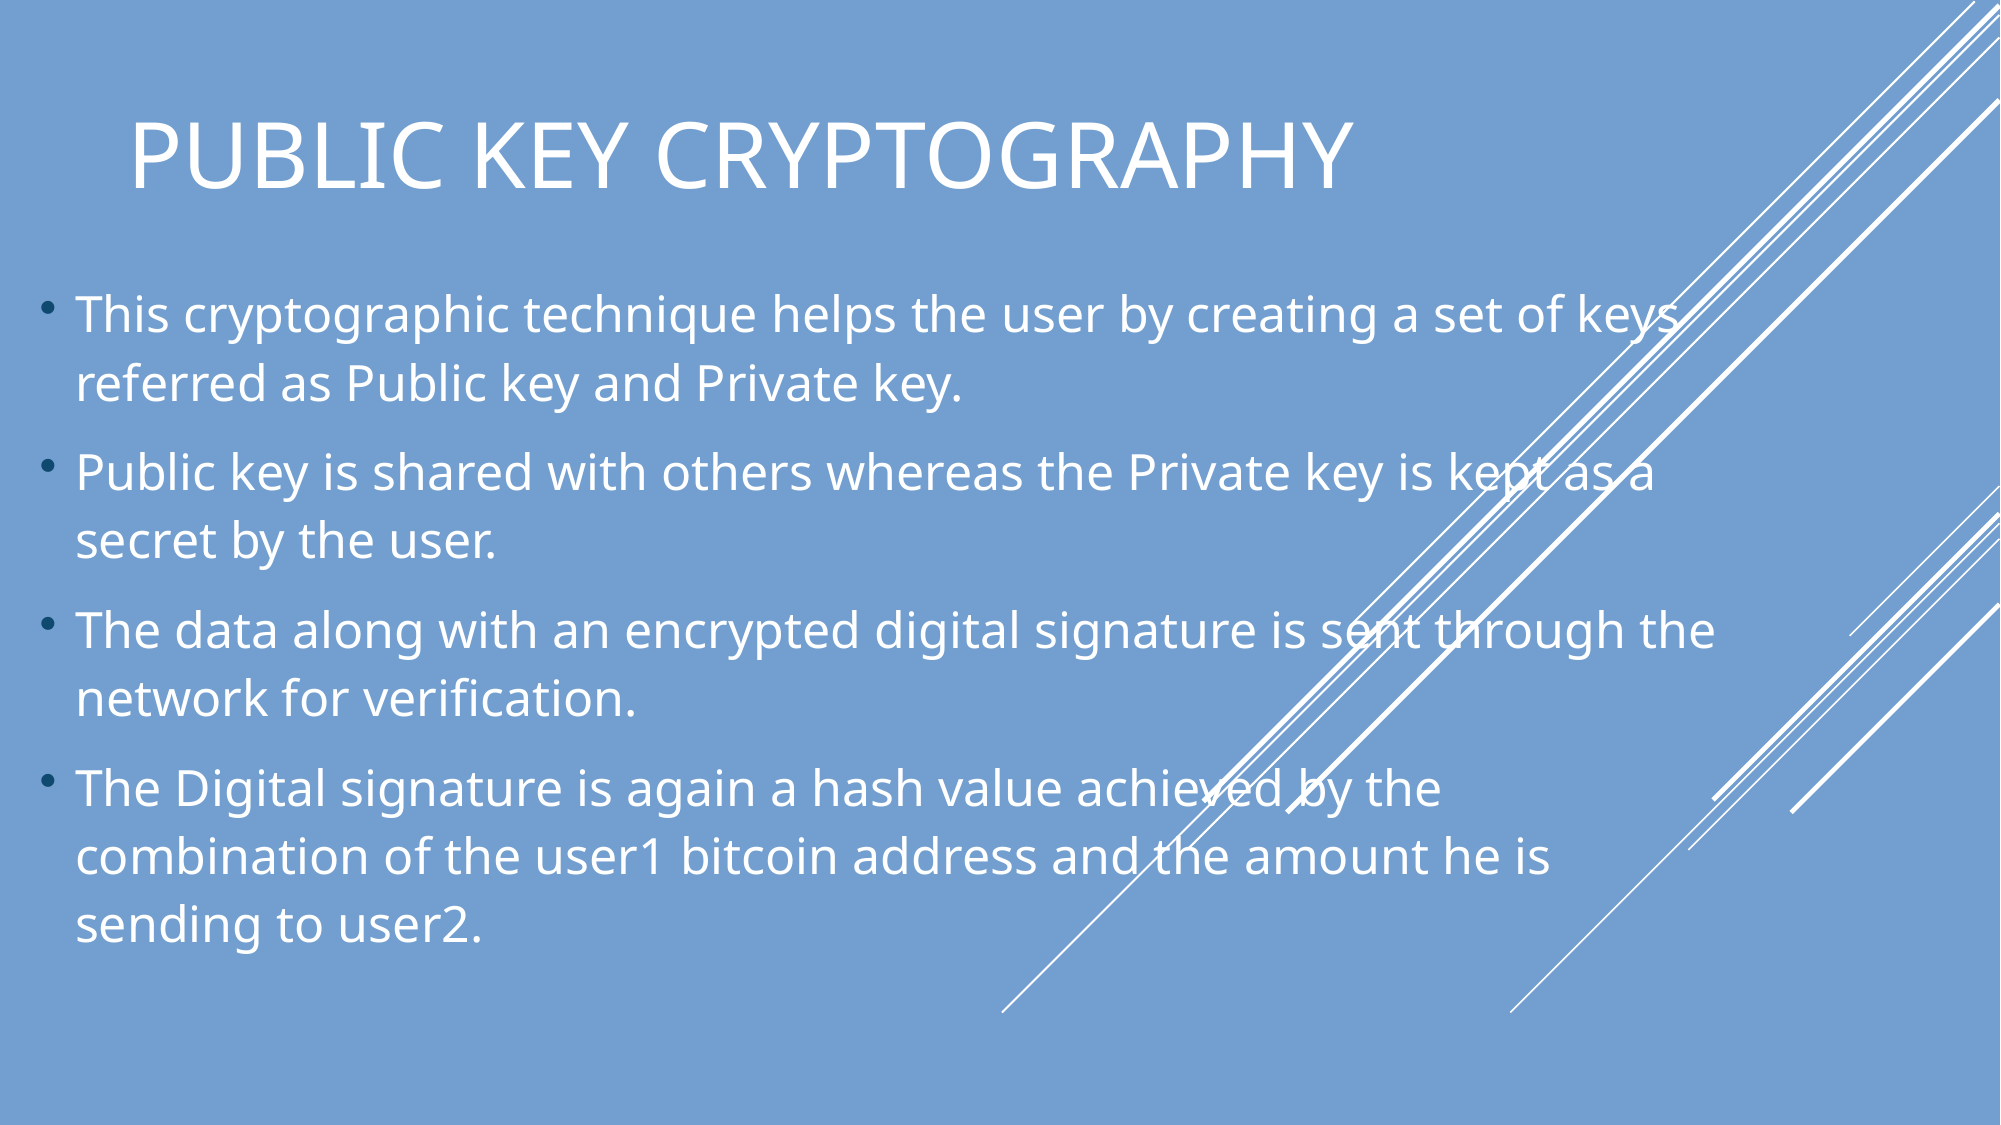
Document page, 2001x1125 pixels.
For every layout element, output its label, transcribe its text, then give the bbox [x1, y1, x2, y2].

text_box This cryptographic technique helps the user by creating a set of keys referred as Public key and Private key. Public key is shared with others whereas the Private key is kept as a secret by the user. The data along with an encrypted digital signature is sent through the network for verification. The Digital signature is again a hash value achieved by the combination of the user1 bitcoin address and the amount he is sending to user2. [24, 272, 1734, 1082]
text_box Public key cryptography [112, 60, 1665, 224]
